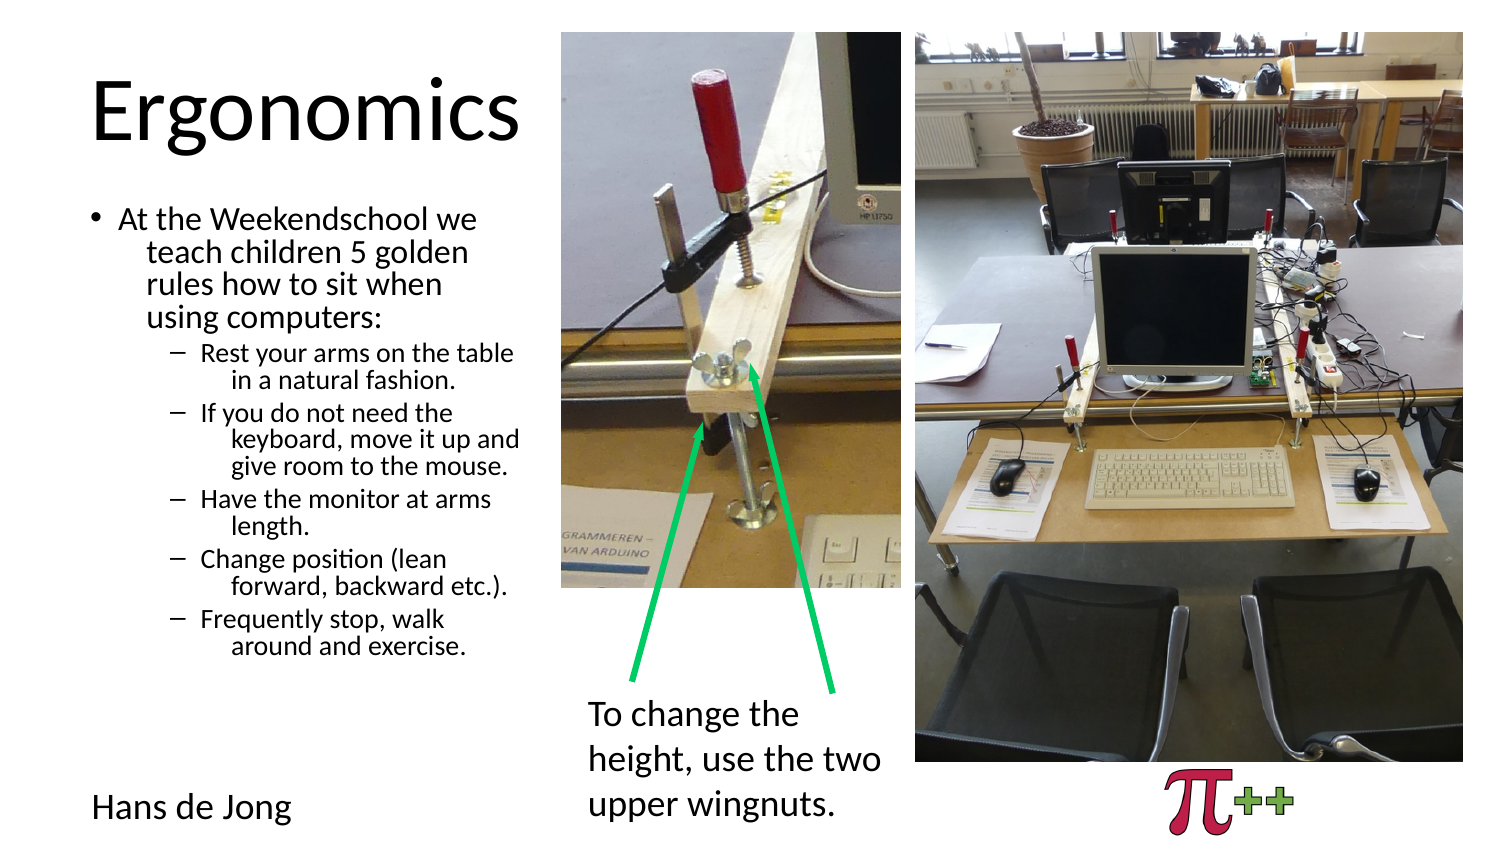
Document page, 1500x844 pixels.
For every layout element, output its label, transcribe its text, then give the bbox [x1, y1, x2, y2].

picture [561, 175, 901, 588]
picture [915, 32, 1463, 762]
title Ergonomics [75, 33, 915, 175]
text_box To change the height, use the two upper wingnuts. [572, 681, 904, 834]
list At the Weekendschool we teach children 5 golden rules how to sit when using computers: Rest your arms on the table in a natural fashion. If you do not need the keyboard, move it up and give room to the mouse. Have the monitor at arms length. Change position (lean forward, backward etc.). Frequently stop, walk around and exercise. [75, 196, 538, 694]
